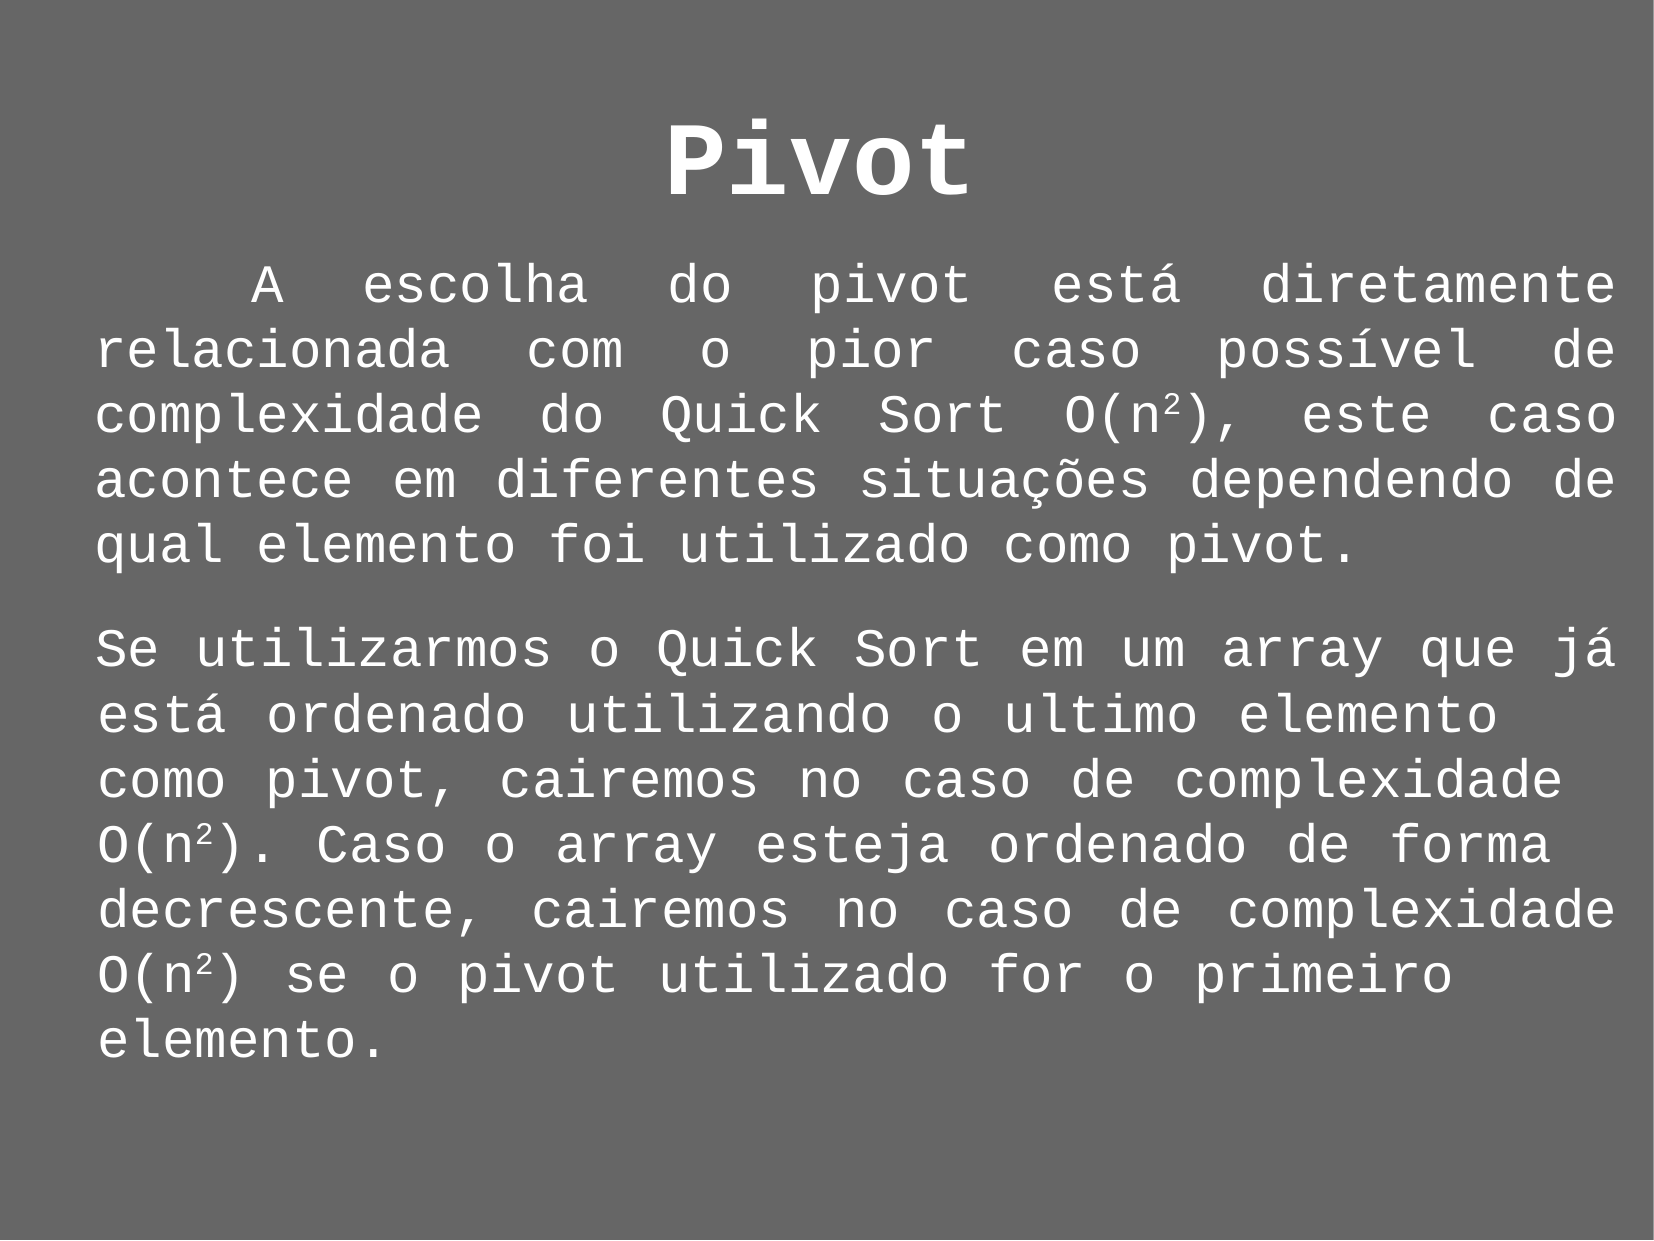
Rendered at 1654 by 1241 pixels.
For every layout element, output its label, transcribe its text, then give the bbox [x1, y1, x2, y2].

text_box Pivot [23, 90, 1618, 216]
text_box A escolha do pivot está diretamente relacionada com o pior caso possível de complexidade do Quick Sort O(n2), este caso acontece em diferentes situações dependendo de qual elemento foi utilizado como pivot. Se utilizarmos o Quick Sort em um array que já está ordenado utilizando o ultimo elemento como pivot, cairemos no caso de complexidade O(n2). Caso o array esteja ordenado de forma decrescente, cairemos no caso de complexidade O(n2) se o pivot utilizado for o primeiro elemento. [23, 247, 1618, 1193]
